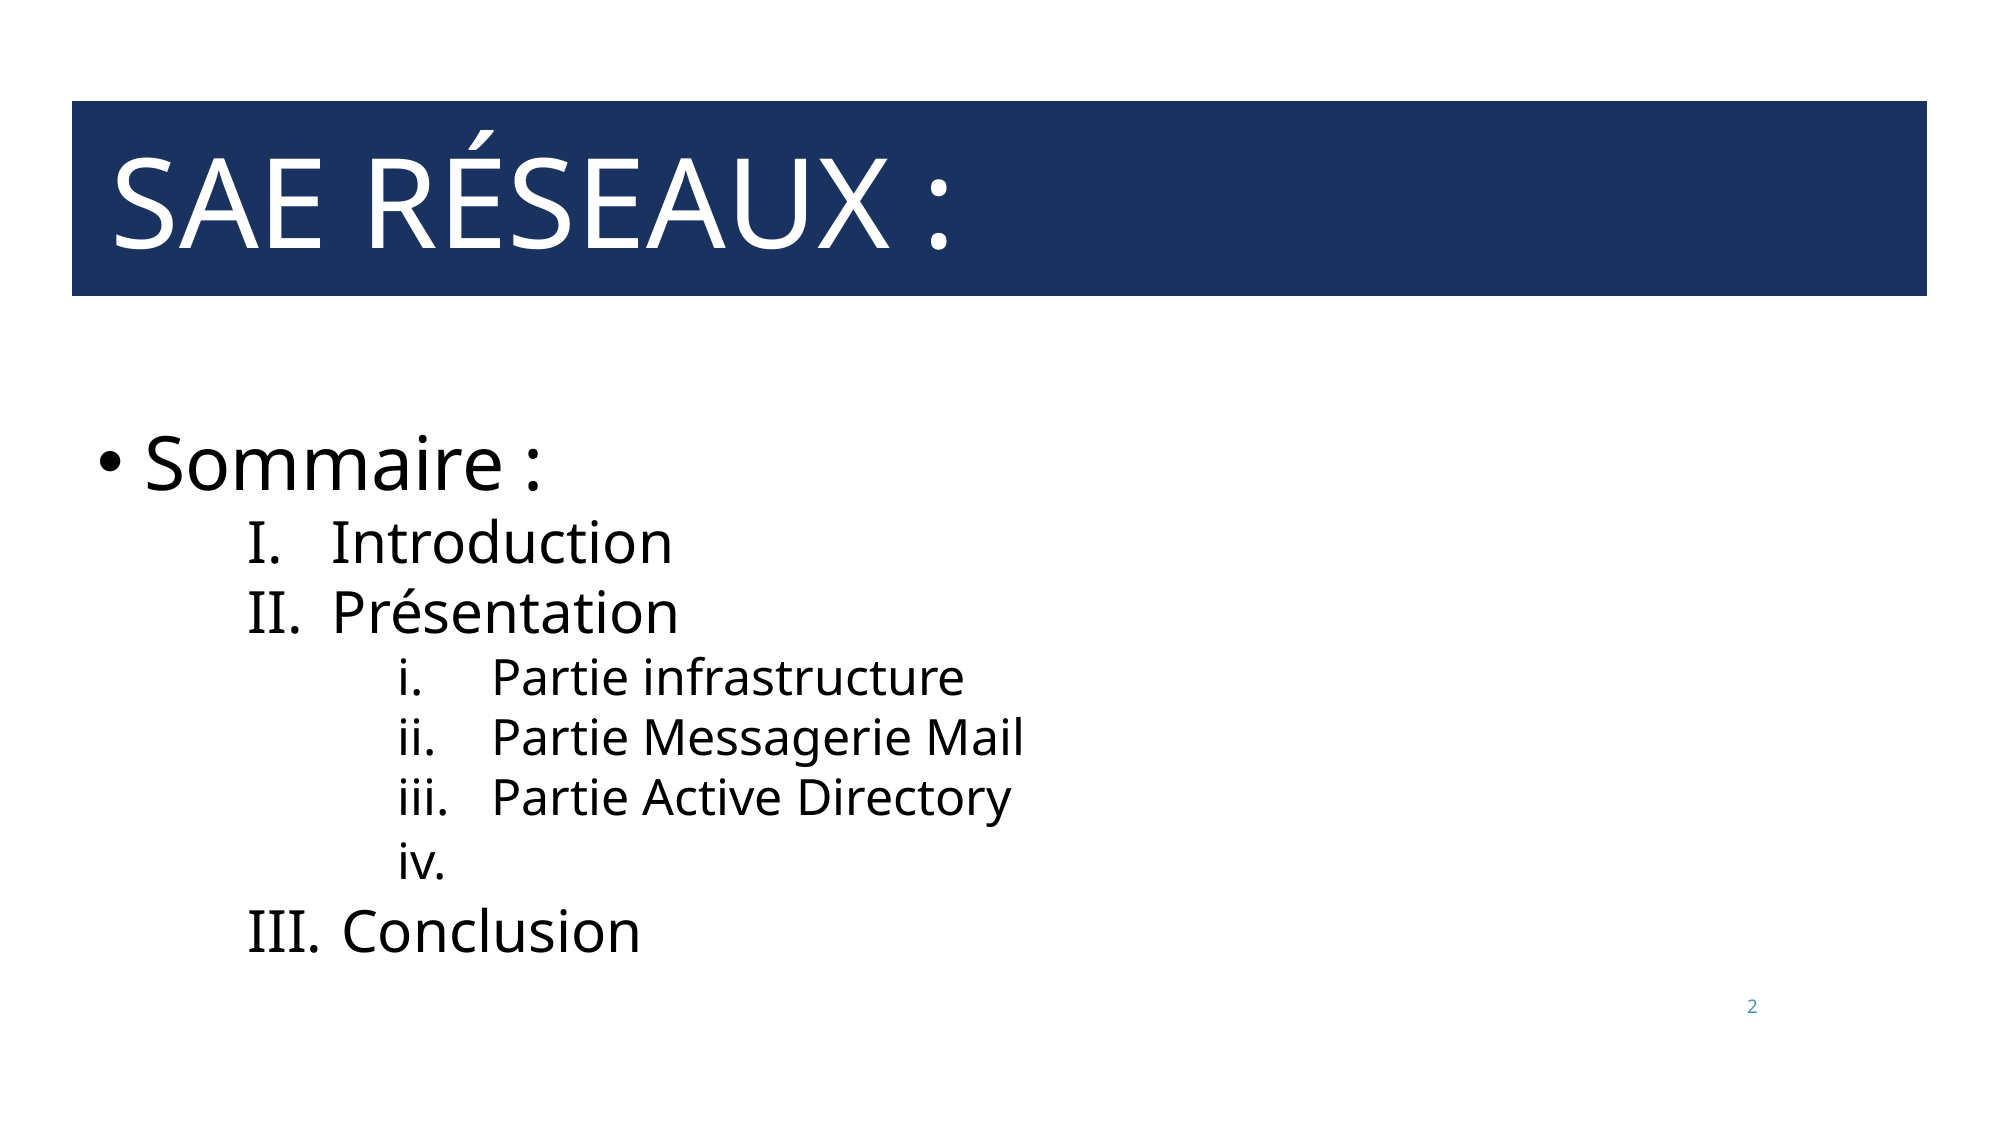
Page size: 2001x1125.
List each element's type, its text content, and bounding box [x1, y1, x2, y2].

text_box Sommaire : Introduction Présentation Partie infrastructure Partie Messagerie Mail Partie Active Directory Conclusion [82, 408, 1929, 1040]
title SAE Réseaux : [95, 115, 1905, 282]
